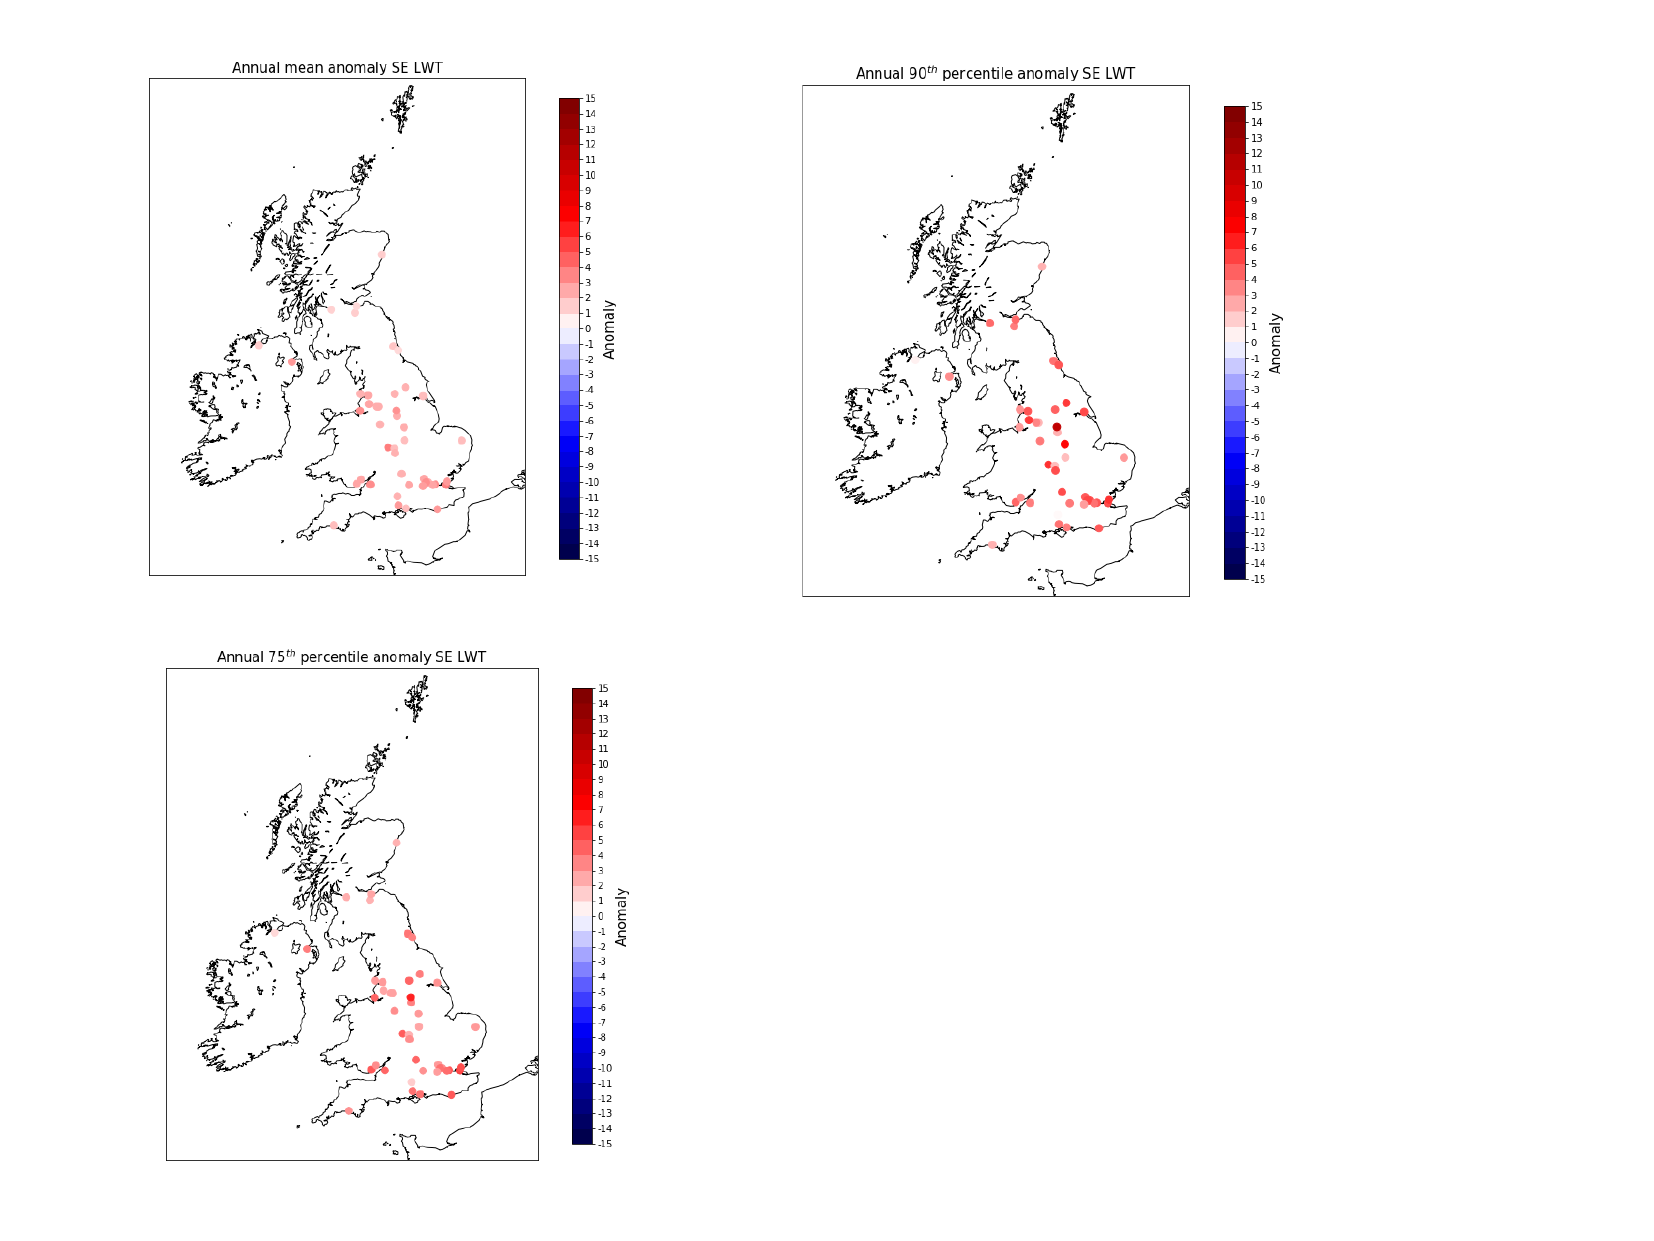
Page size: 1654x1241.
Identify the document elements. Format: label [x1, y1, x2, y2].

picture [0, 0, 1325, 1241]
